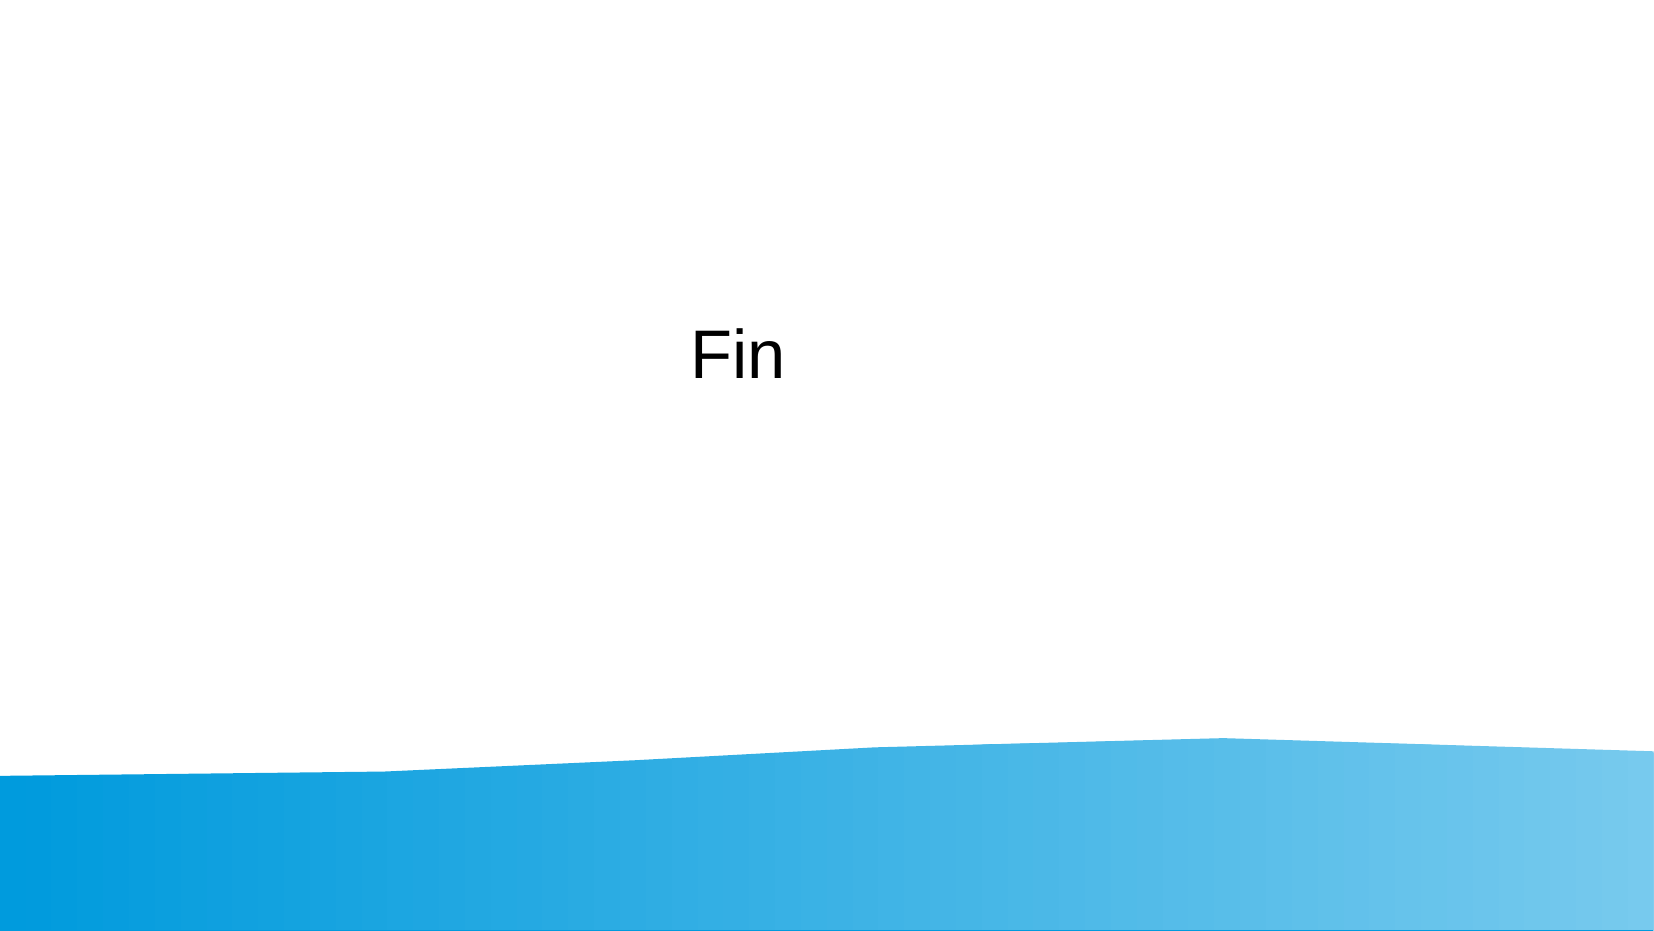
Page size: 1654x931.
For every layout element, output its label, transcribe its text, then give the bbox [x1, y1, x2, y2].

title Fin [0, 265, 1477, 443]
